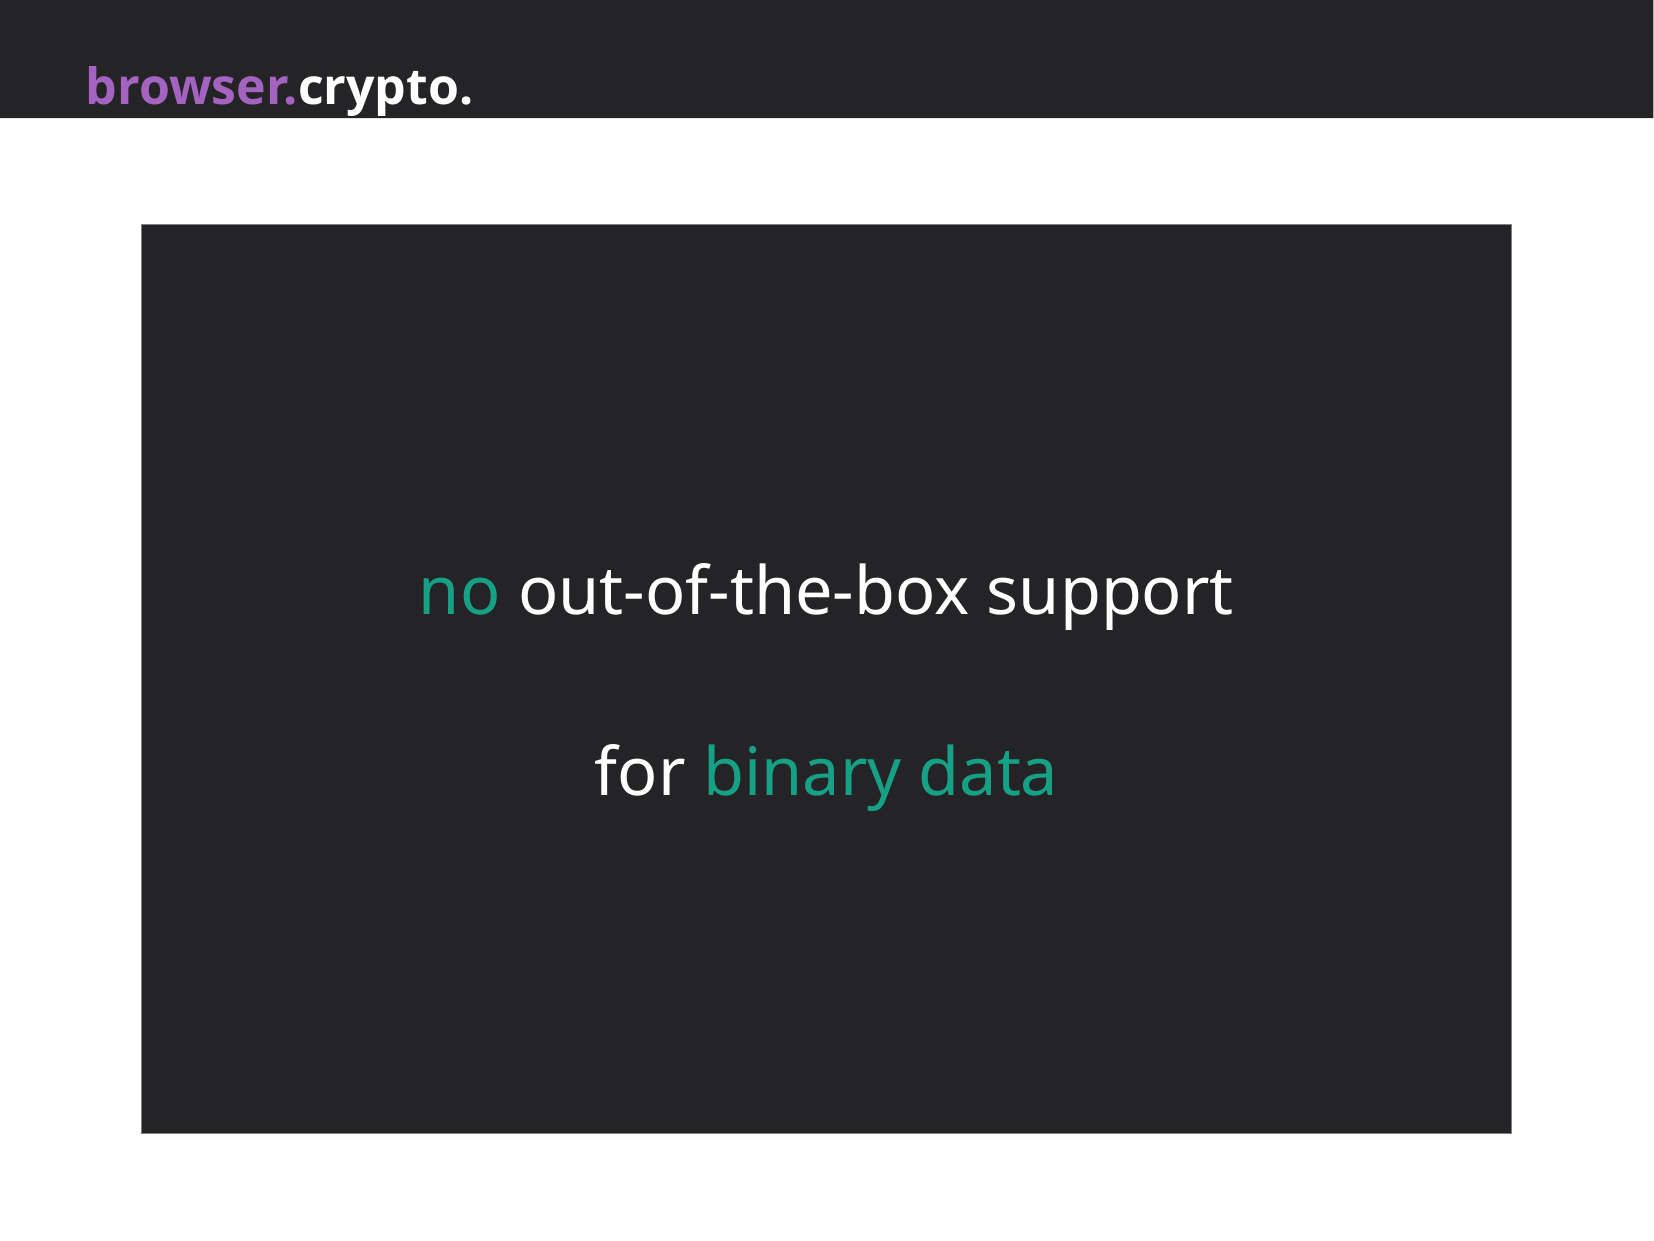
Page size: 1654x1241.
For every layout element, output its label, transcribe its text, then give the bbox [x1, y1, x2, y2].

text_box [0, 0, 1654, 119]
text_box [165, 531, 1441, 1087]
text_box browser.crypto. [70, 43, 567, 119]
text_box no out-of-the-box support for binary data [141, 224, 1512, 1134]
